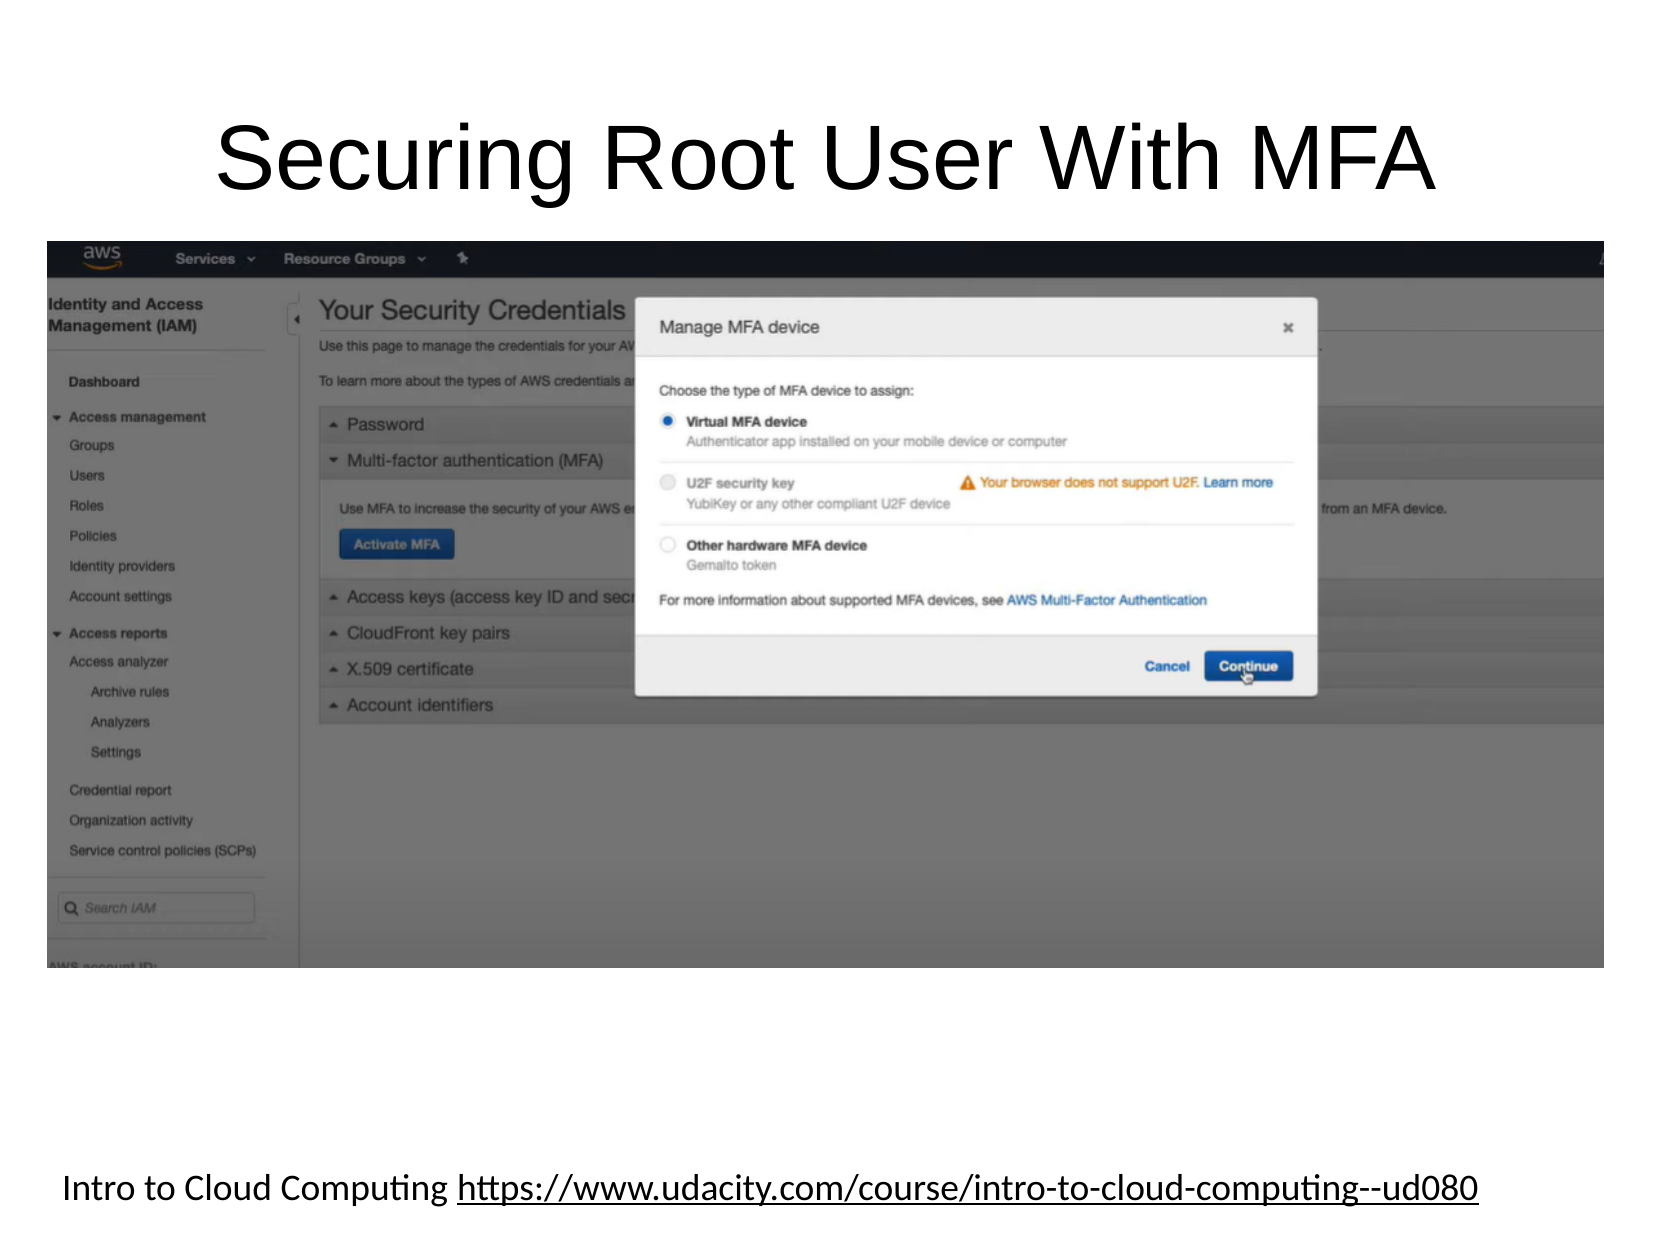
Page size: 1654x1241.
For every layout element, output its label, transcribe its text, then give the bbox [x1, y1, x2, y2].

picture [47, 241, 1604, 968]
title Securing Root User With MFA [82, 49, 1571, 241]
text_box Intro to Cloud Computing https://www.udacity.com/course/intro-to-cloud-computing--ud080 [47, 1164, 1620, 1241]
